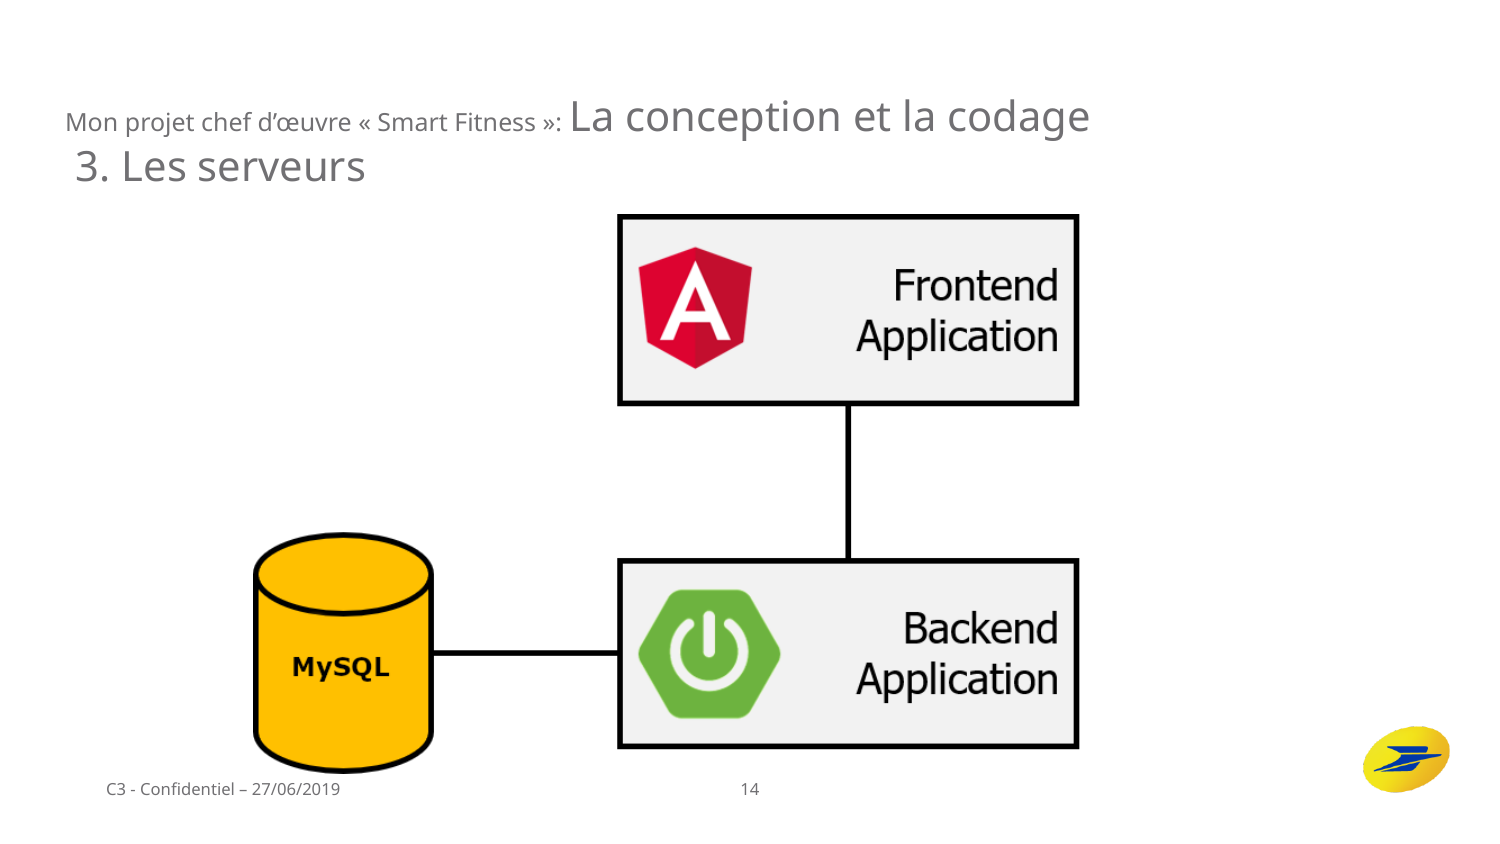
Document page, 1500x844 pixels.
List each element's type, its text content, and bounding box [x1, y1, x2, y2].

picture [1346, 702, 1465, 821]
title Mon projet chef d’œuvre « Smart Fitness »: La conception et la codage 3. Les serveurs [64, 89, 1436, 169]
picture [253, 214, 1085, 774]
